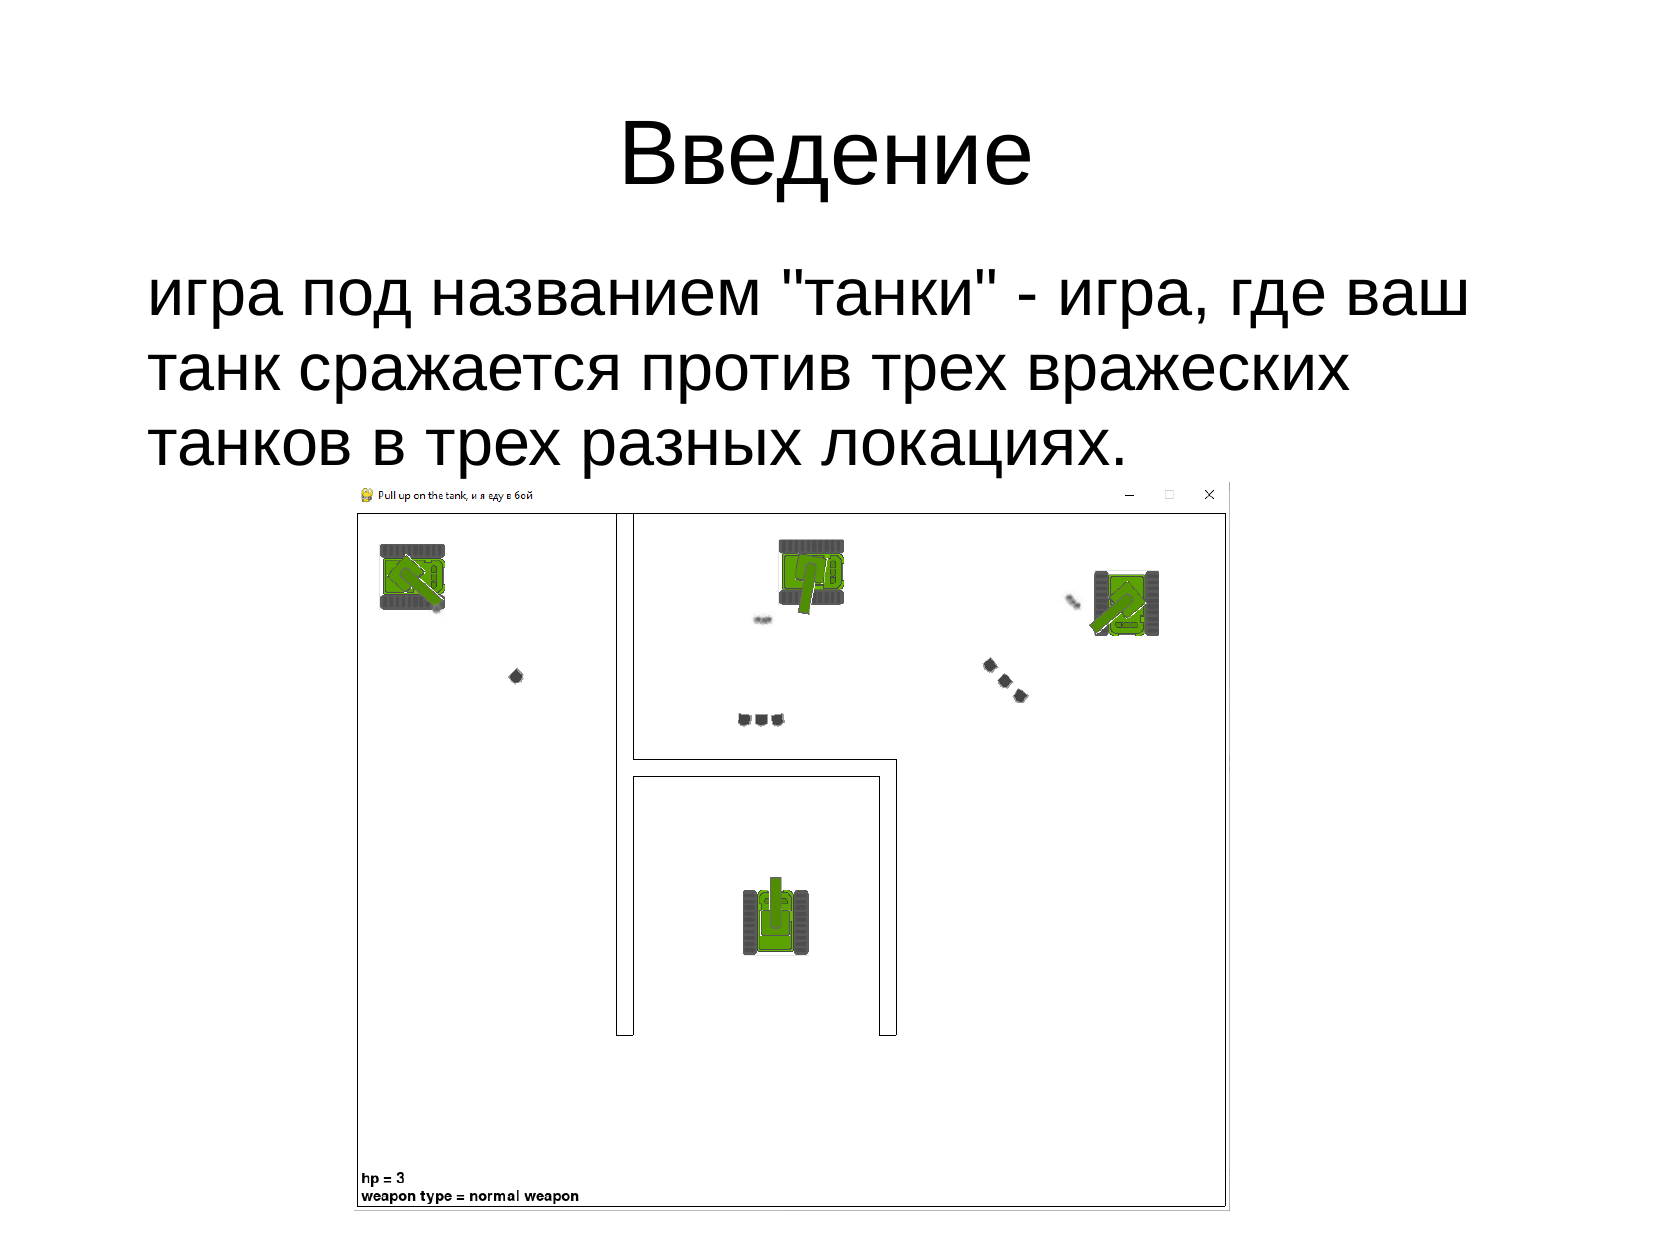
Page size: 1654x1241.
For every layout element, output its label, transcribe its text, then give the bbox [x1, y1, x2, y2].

title Введение [82, 49, 1571, 257]
list игра под названием "танки" - игра, где ваш танк сражается против трех вражеских танков в трех разных локациях. [76, 255, 1565, 975]
picture [354, 482, 1230, 1211]
